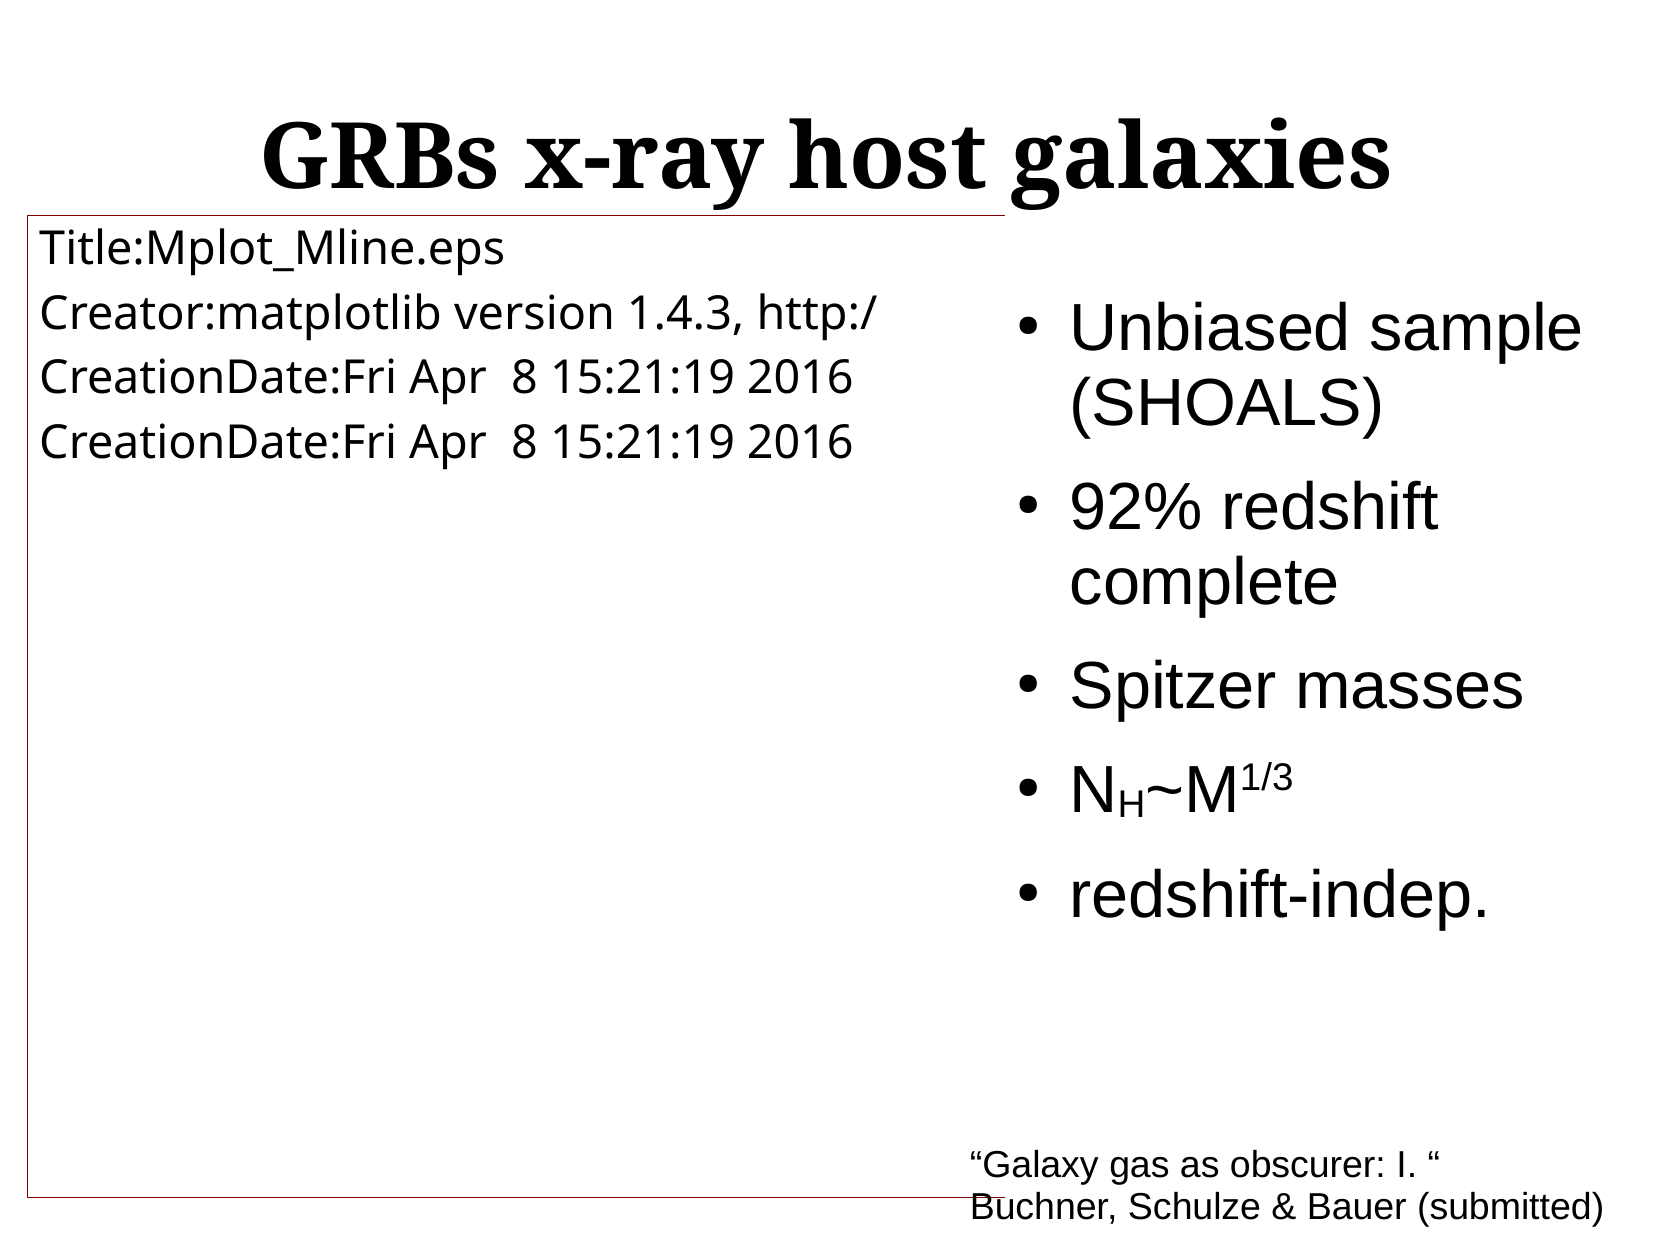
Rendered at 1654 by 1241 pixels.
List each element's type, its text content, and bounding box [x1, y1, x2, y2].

title GRBs x-ray host galaxies [82, 49, 1571, 257]
text_box “Galaxy gas as obscurer: I. “ Buchner, Schulze & Bauer (submitted) [955, 1135, 1654, 1235]
list Unbiased sample (SHOALS) 92% redshift complete Spitzer masses NH~M1/3 redshift-indep. [1006, 290, 1595, 1010]
picture [24, 212, 1006, 1198]
